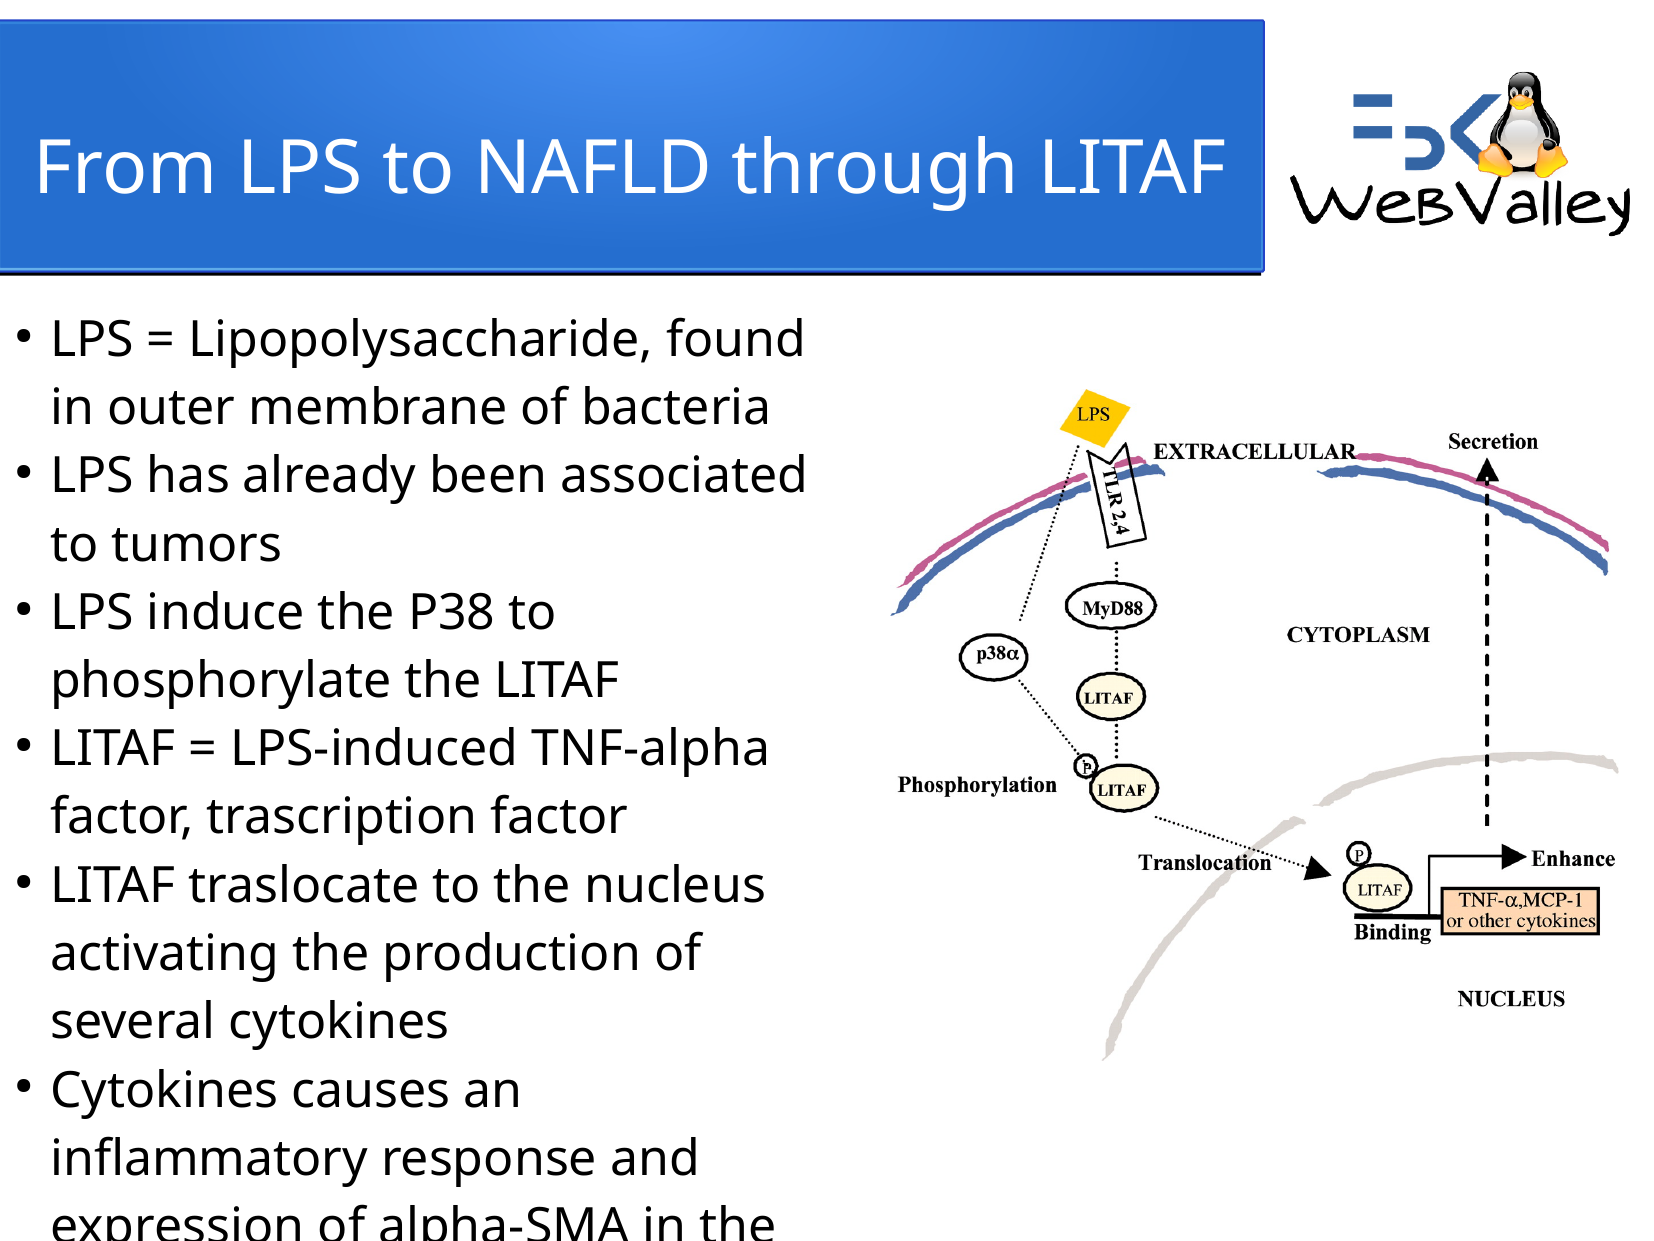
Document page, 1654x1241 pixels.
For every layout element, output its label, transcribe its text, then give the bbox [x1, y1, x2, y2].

text_box LPS = Lipopolysaccharide, found in outer membrane of bacteria LPS has already been associated to tumors LPS induce the P38 to phosphorylate the LITAF LITAF = LPS-induced TNF-alpha factor, trascription factor LITAF traslocate to the nucleus activating the production of several cytokines Cytokines causes an inflammatory response and expression of alpha-SMA in the liver, deforming the cells and causing NAFLD [0, 295, 839, 1241]
picture [890, 389, 1619, 1061]
text_box From LPS to NAFLD through LITAF [4, 106, 1257, 206]
picture [1290, 70, 1630, 237]
